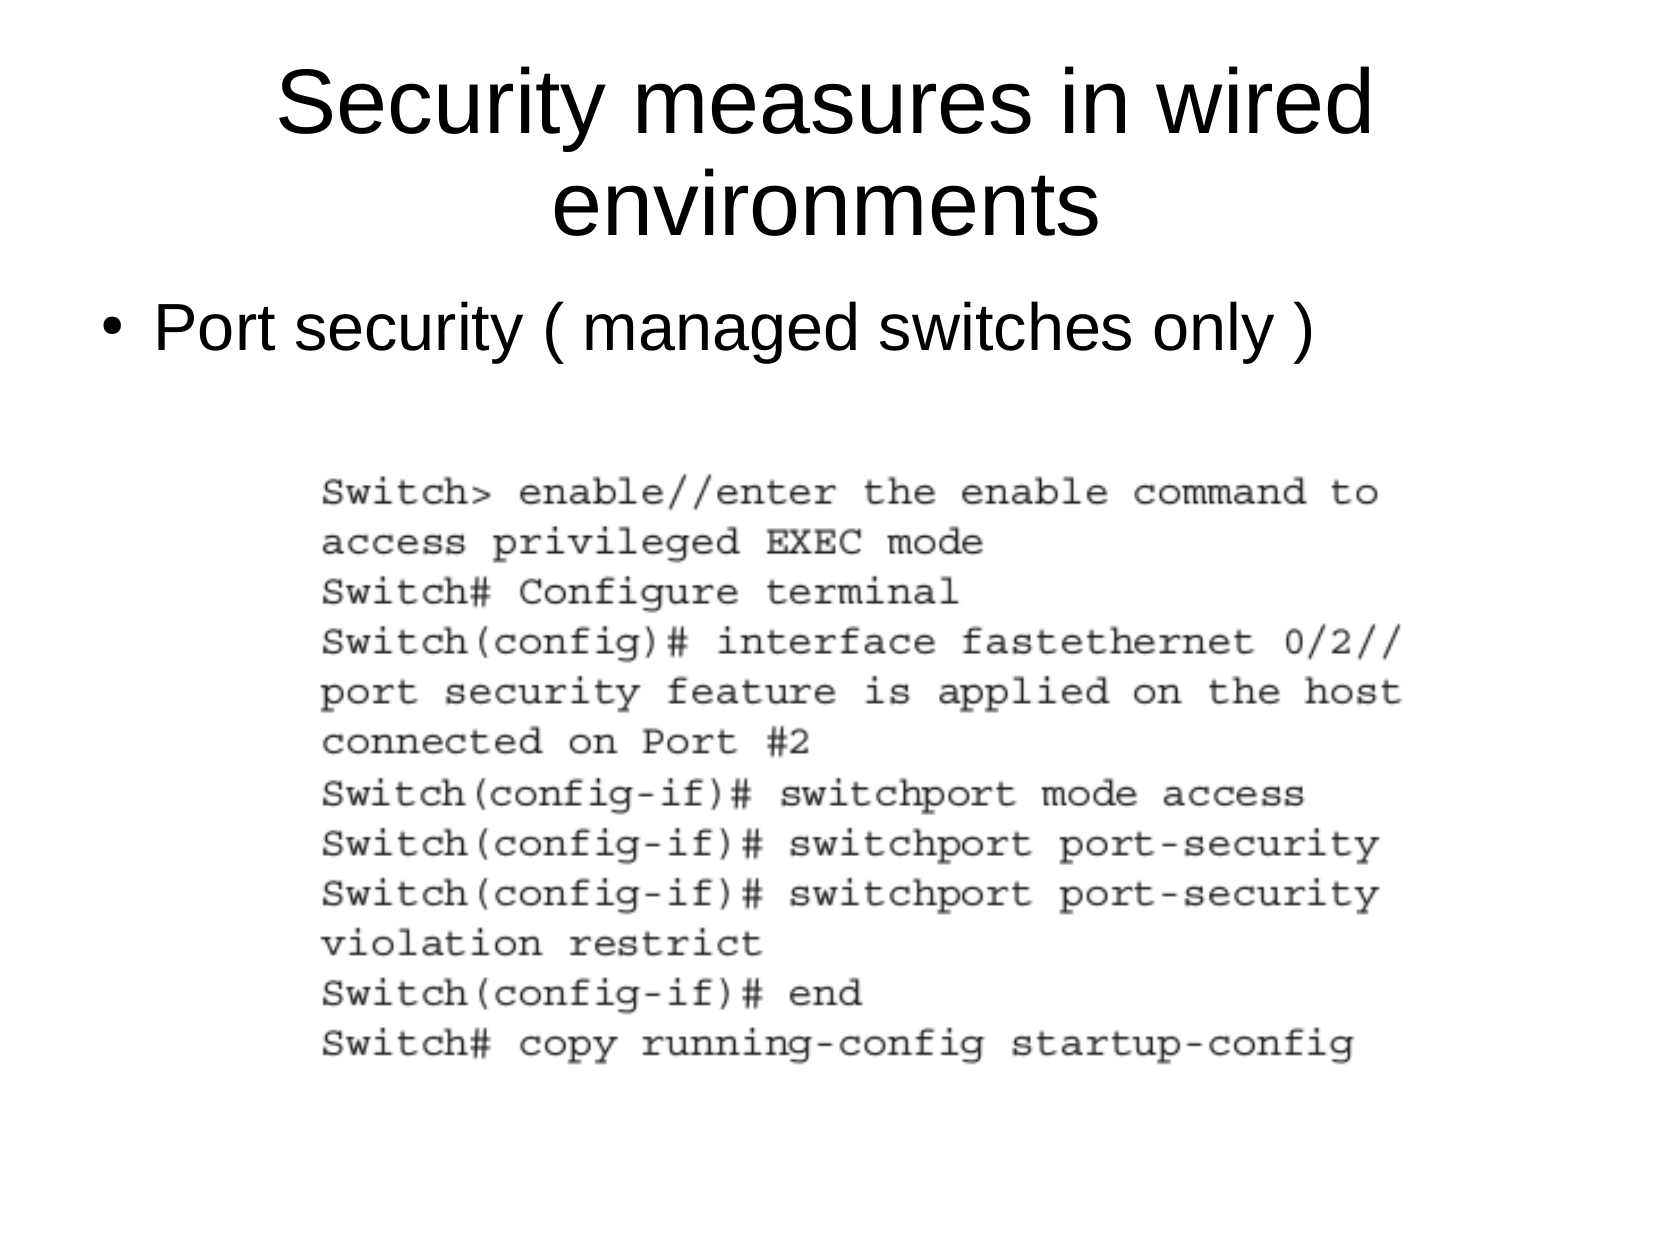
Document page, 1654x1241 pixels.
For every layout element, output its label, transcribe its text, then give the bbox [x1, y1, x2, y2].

picture [156, 434, 1516, 1110]
list Port security ( managed switches only ) [82, 290, 1571, 1010]
title Security measures in wired environments [82, 49, 1571, 257]
